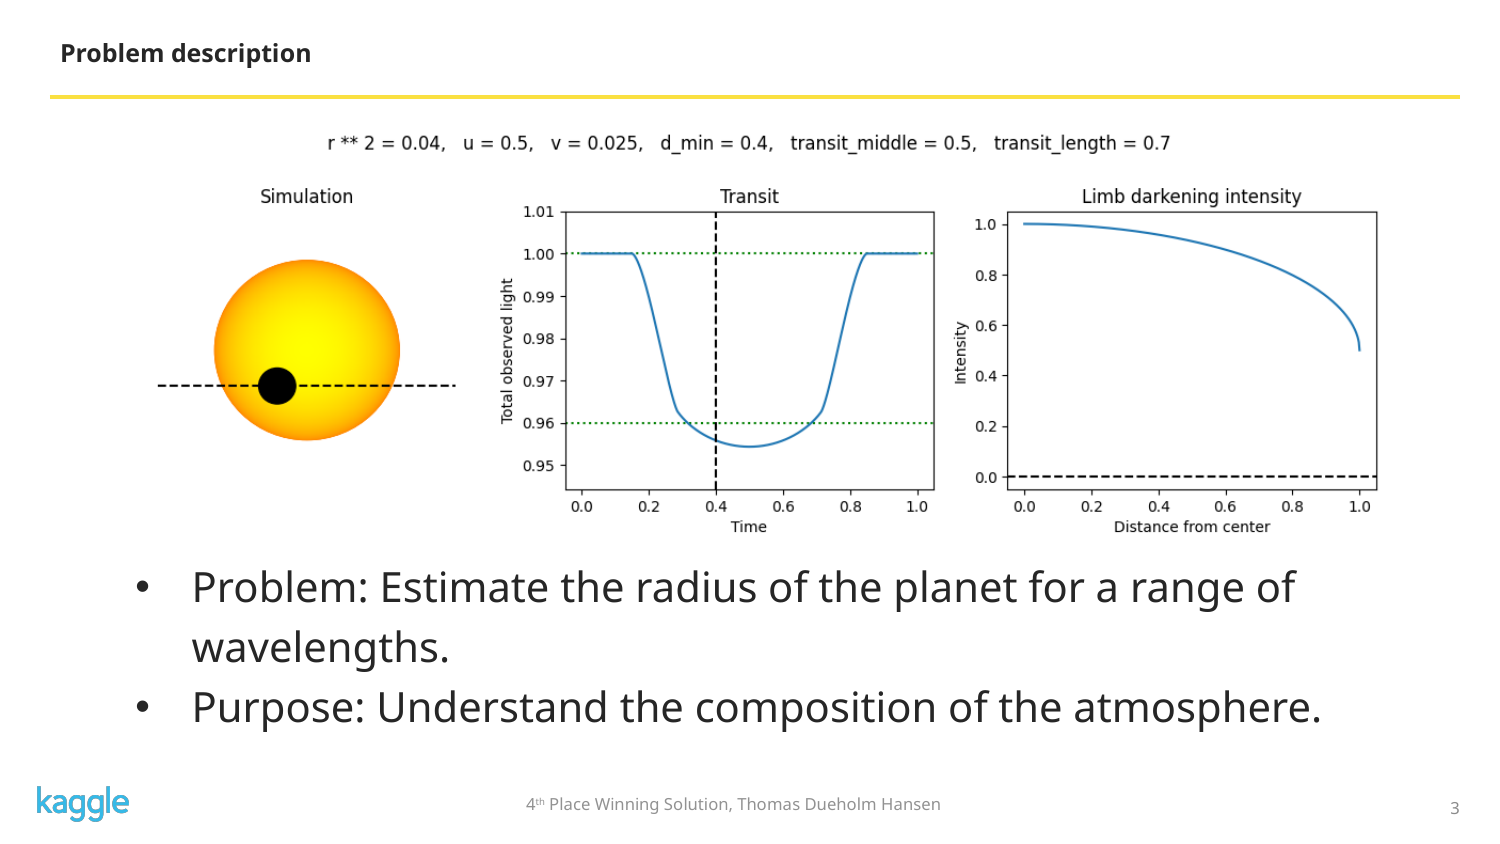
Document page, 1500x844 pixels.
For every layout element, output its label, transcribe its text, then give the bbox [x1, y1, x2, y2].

slide_number <number> [1137, 786, 1475, 832]
text_box Problem: Estimate the radius of the planet for a range of wavelengths. Purpose: Understand the composition of the atmosphere. [120, 546, 1376, 739]
picture [37, 786, 129, 822]
text_box Problem description [45, 30, 888, 116]
picture [112, 124, 1387, 546]
